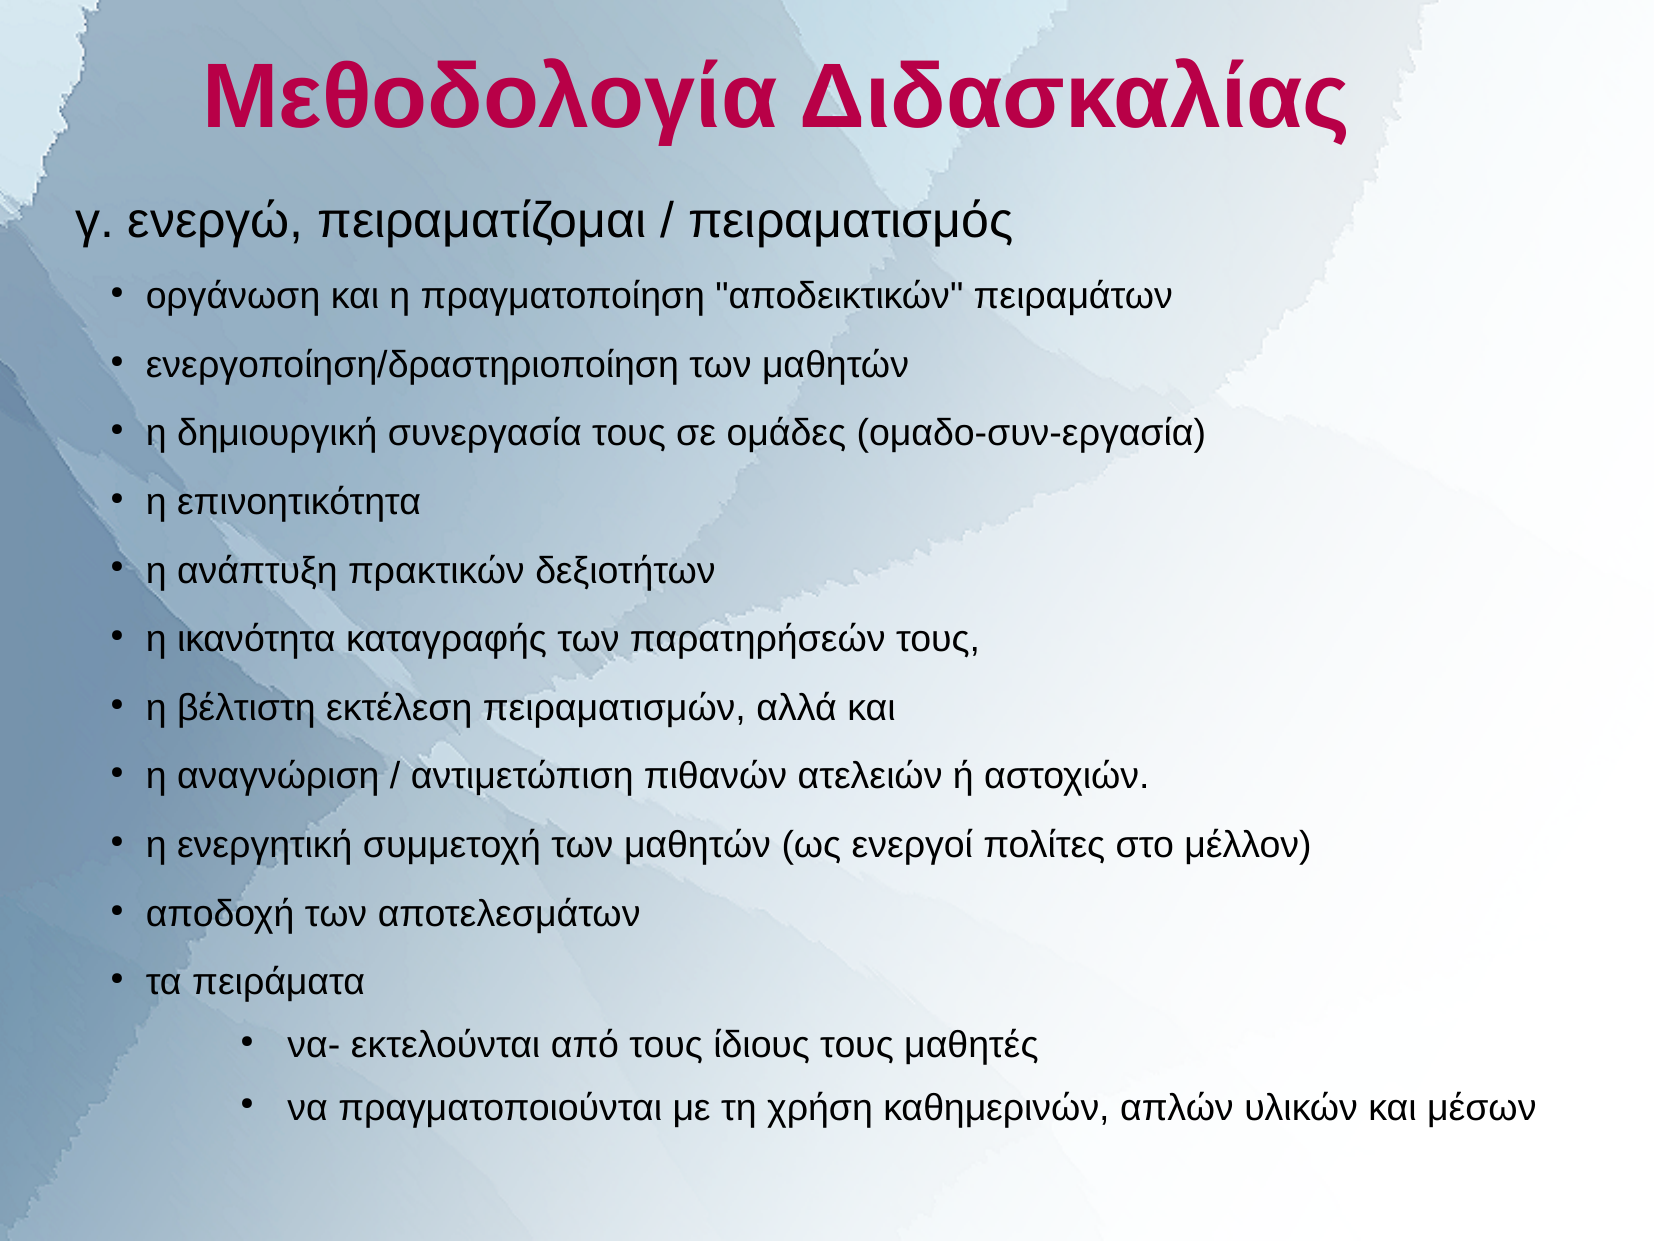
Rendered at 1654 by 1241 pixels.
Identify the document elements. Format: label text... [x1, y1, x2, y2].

list γ. ενεργώ, πειραματίζομαι / πειραματισμός οργάνωση και η πραγματοποίηση "αποδεικτικών" πειραμάτων ενεργοποίηση/δραστηριοποίηση των μαθητών η δημιουργική συνεργασία τους σε ομάδες (ομαδο-συν-εργασία) η επινοητικότητα η ανάπτυξη πρακτικών δεξιοτήτων η ικανότητα καταγραφής των παρατηρήσεών τους, η βέλτιστη εκτέλεση πειραματισμών, αλλά και η αναγνώριση / αντιμετώπιση πιθανών ατελειών ή αστοχιών. η ενεργητική συμμετοχή των μαθητών (ως ενεργοί πολίτες στο μέλλον) αποδοχή των αποτελεσμάτων τα πειράματα να- εκτελούνται από τους ίδιους τους μαθητές να πραγματοποιούνται με τη χρήση καθημερινών, απλών υλικών και μέσων [75, 187, 1576, 1163]
picture [0, 0, 1654, 1241]
text_box Μεθοδολογία Διδασκαλίας [187, 37, 1368, 155]
